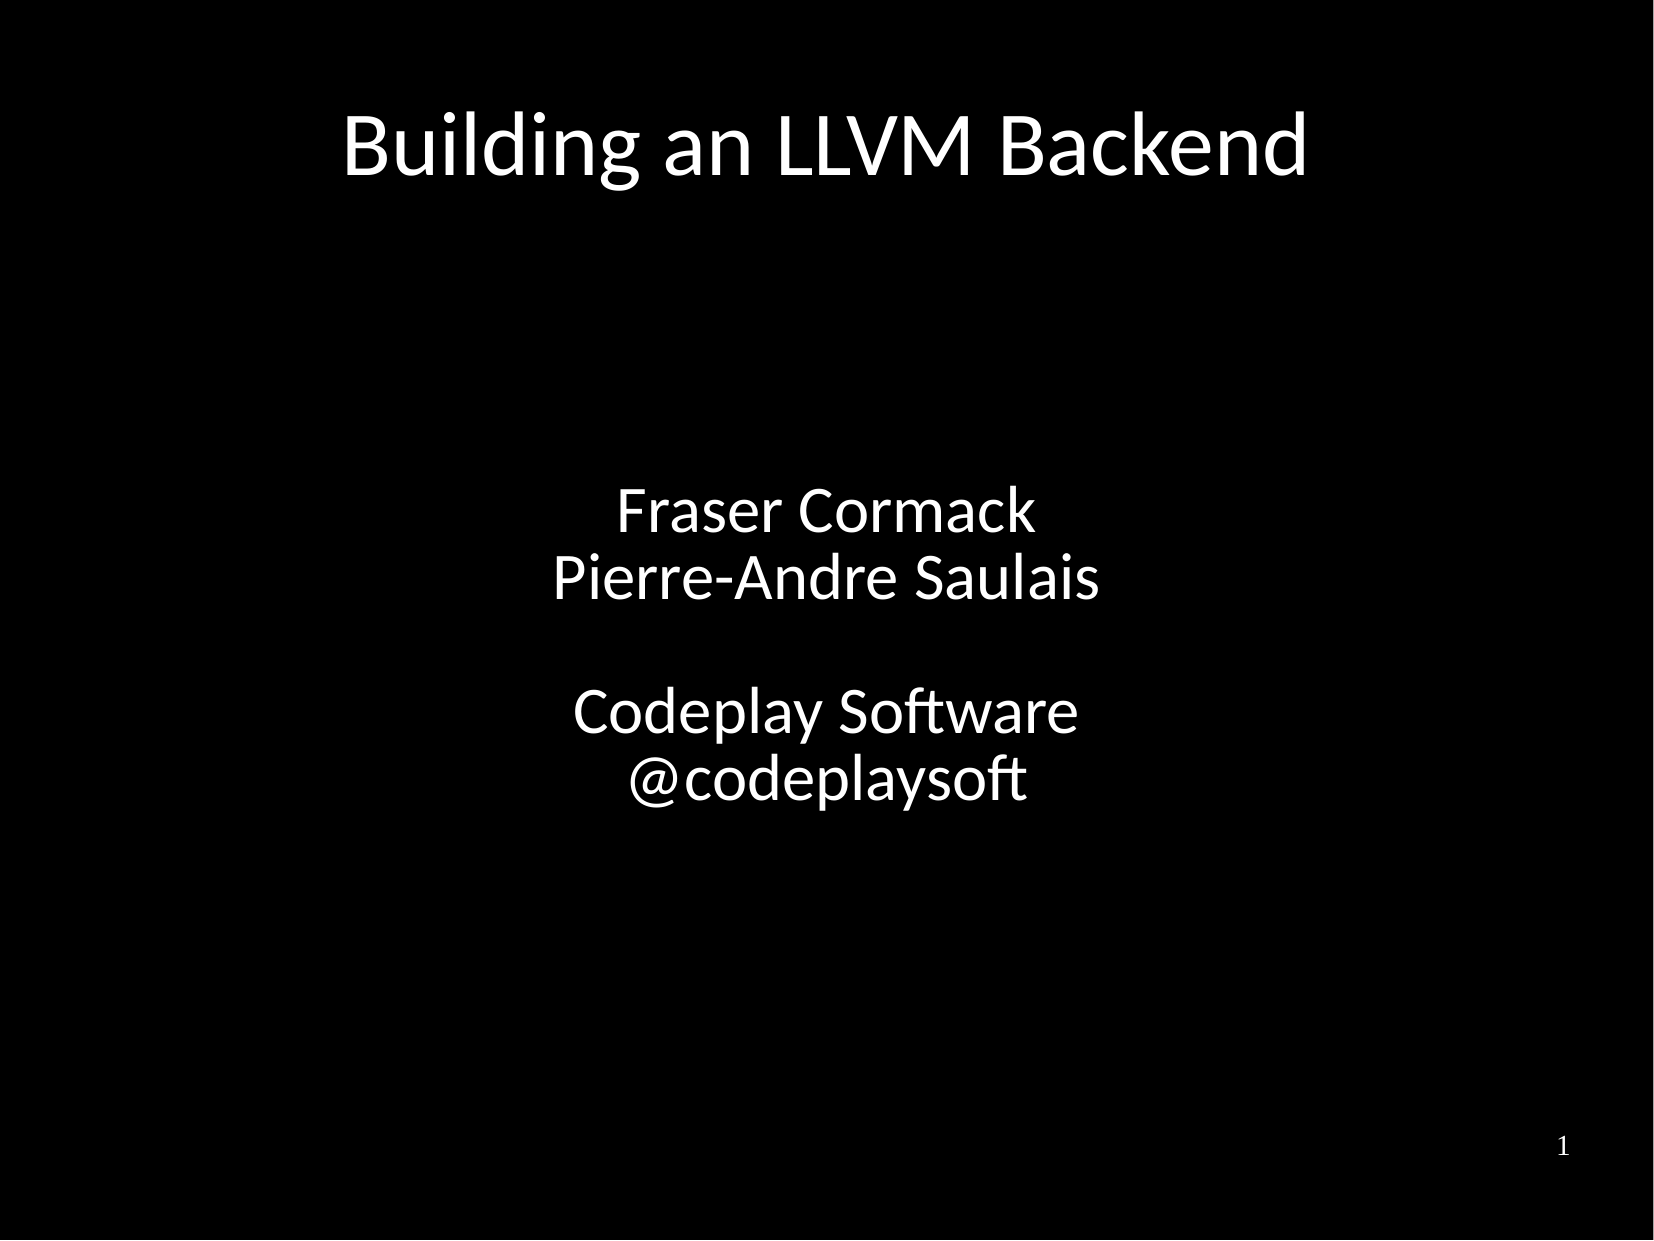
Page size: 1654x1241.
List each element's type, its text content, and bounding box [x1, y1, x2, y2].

subtitle Fraser Cormack Pierre-Andre Saulais Codeplay Software @codeplaysoft [82, 290, 1571, 1010]
title Building an LLVM Backend [82, 49, 1571, 257]
